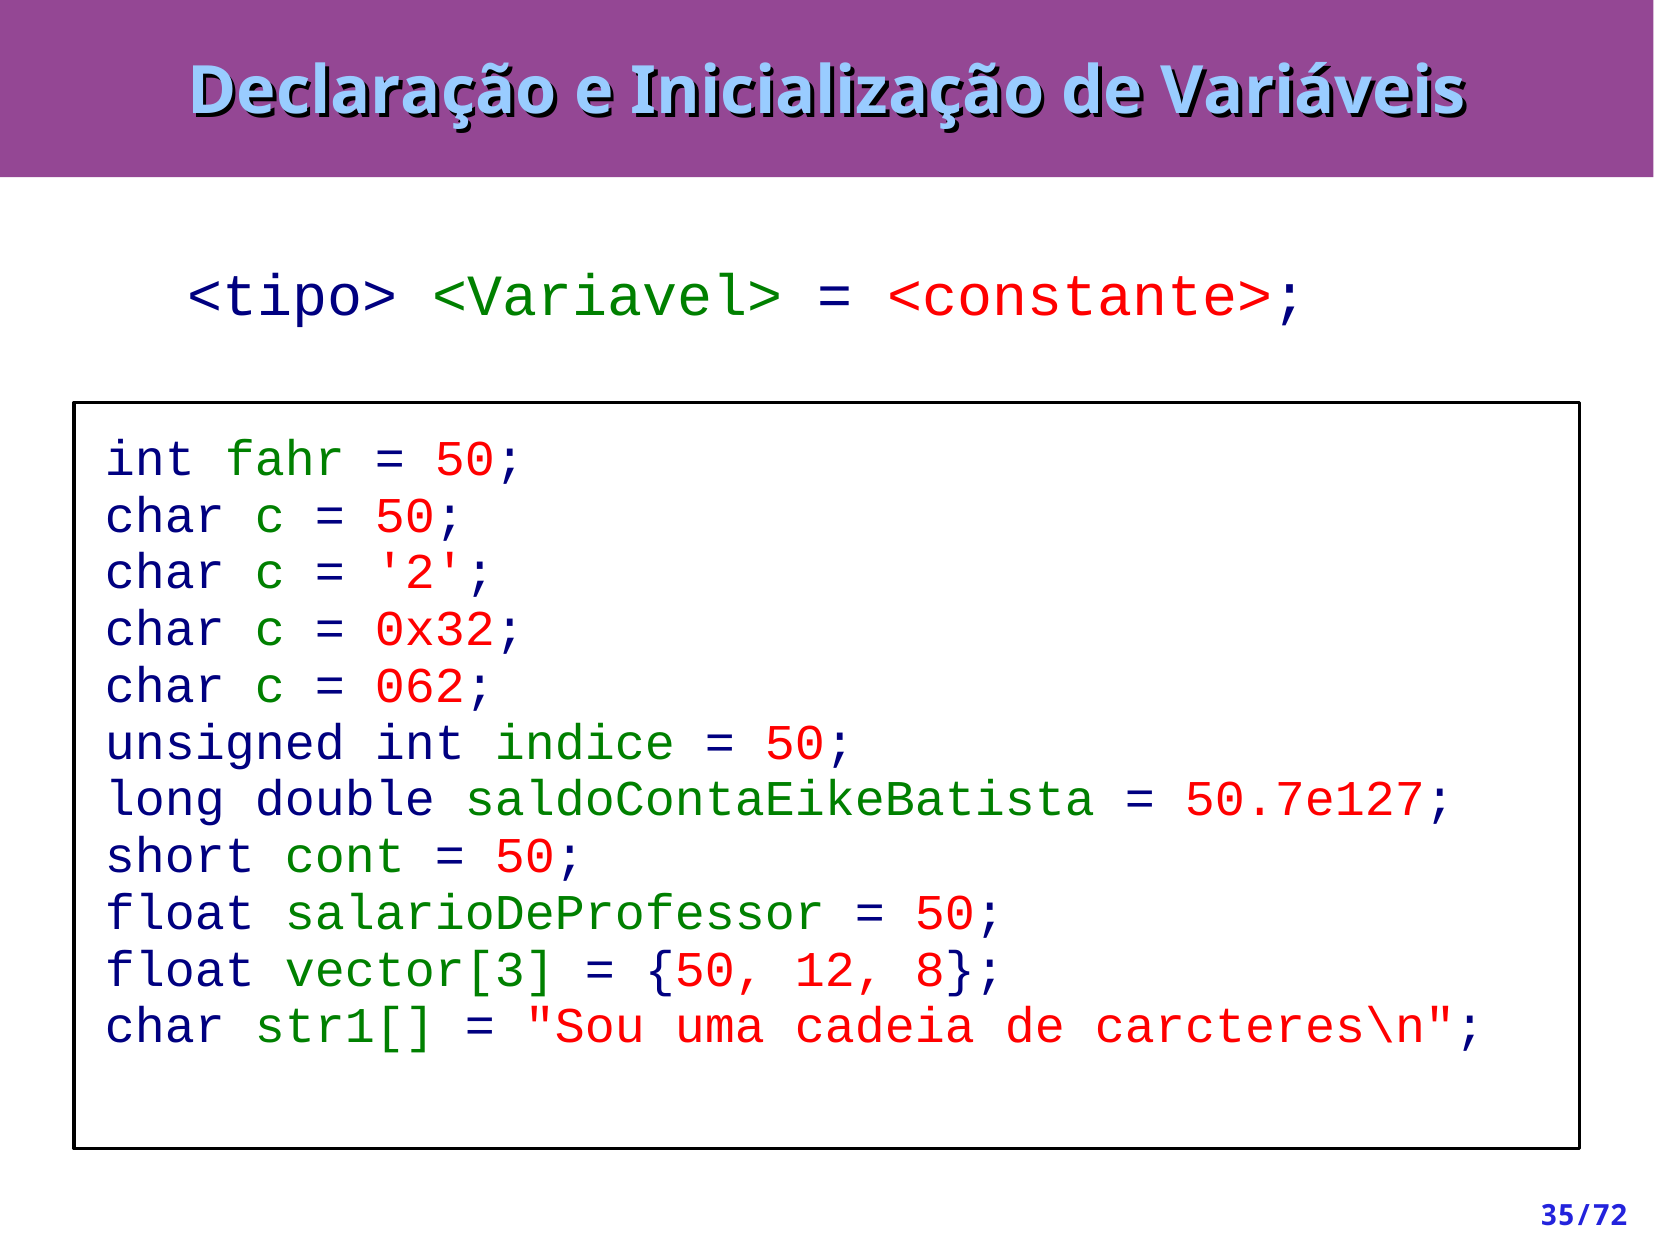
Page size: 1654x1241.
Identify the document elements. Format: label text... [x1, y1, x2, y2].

text_box <tipo> <Variavel> = <constante>; [172, 259, 1477, 331]
text_box int fahr = 50; char c = 50; char c = '2'; char c = 0x32; char c = 062; unsigned int indice = 50; long double saldoContaEikeBatista = 50.7e127; short cont = 50; float salarioDeProfessor = 50; float vector[3] = {50, 12, 8}; char str1[] = "Sou uma cadeia de carcteres\n"; [73, 402, 1580, 1149]
title Declaração e Inicialização de Variáveis [82, 0, 1571, 192]
